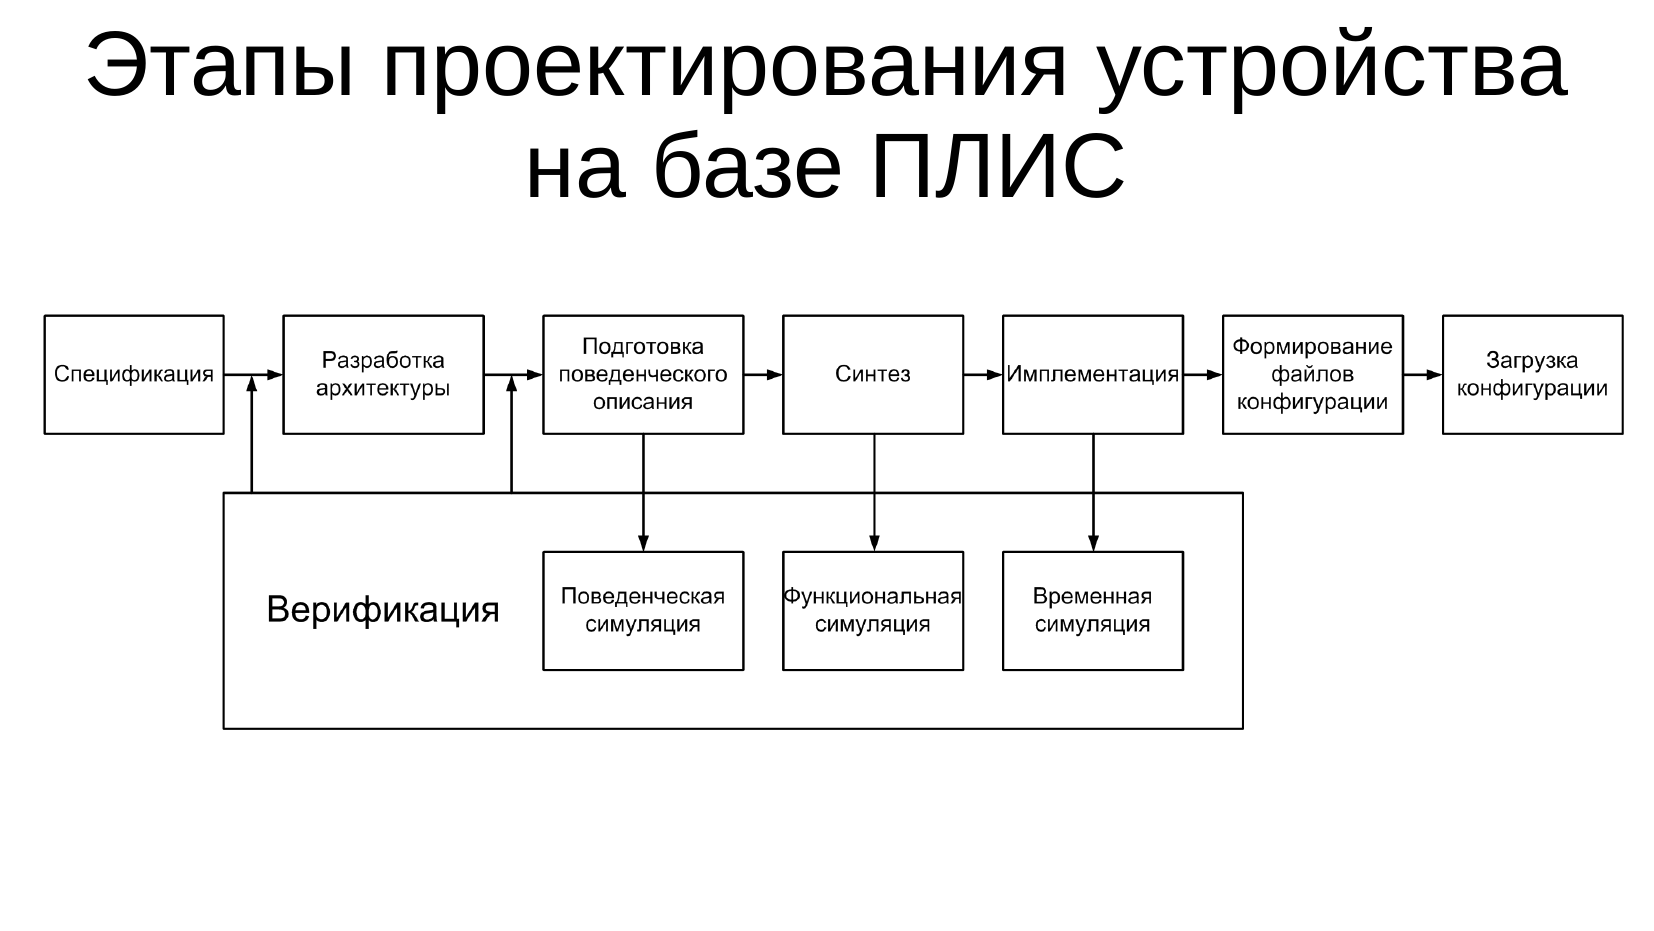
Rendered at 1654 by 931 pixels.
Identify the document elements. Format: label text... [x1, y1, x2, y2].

picture [43, 314, 1624, 730]
title Этапы проектирования устройства на базе ПЛИС [82, 12, 1571, 218]
